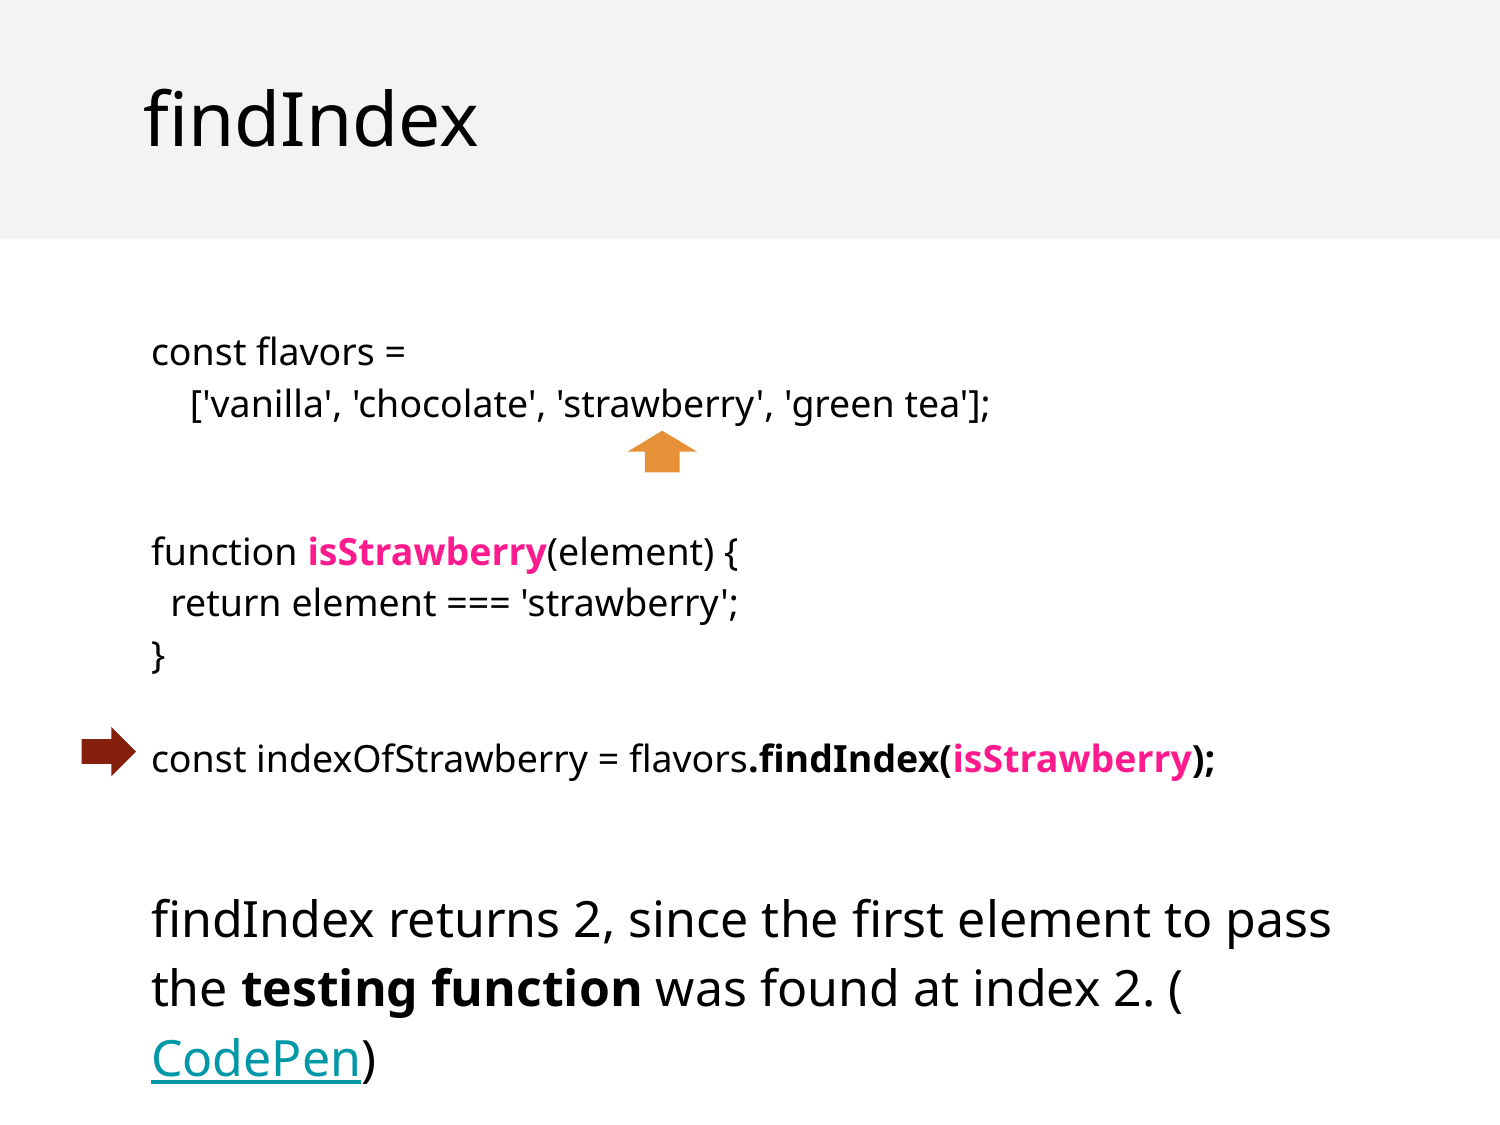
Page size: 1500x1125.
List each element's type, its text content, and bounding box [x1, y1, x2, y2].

text_box [81, 726, 137, 777]
title findIndex [128, 56, 1372, 183]
text_box const flavors = ['vanilla', 'chocolate', 'strawberry', 'green tea']; [135, 306, 1380, 448]
text_box findIndex returns 2, since the first element to pass the testing function was found at index 2. (CodePen) [135, 863, 1380, 1004]
text_box function isStrawberry(element) { return element === 'strawberry'; } const indexOfStrawberry = flavors.findIndex(isStrawberry); [135, 505, 1380, 807]
text_box [627, 430, 697, 473]
